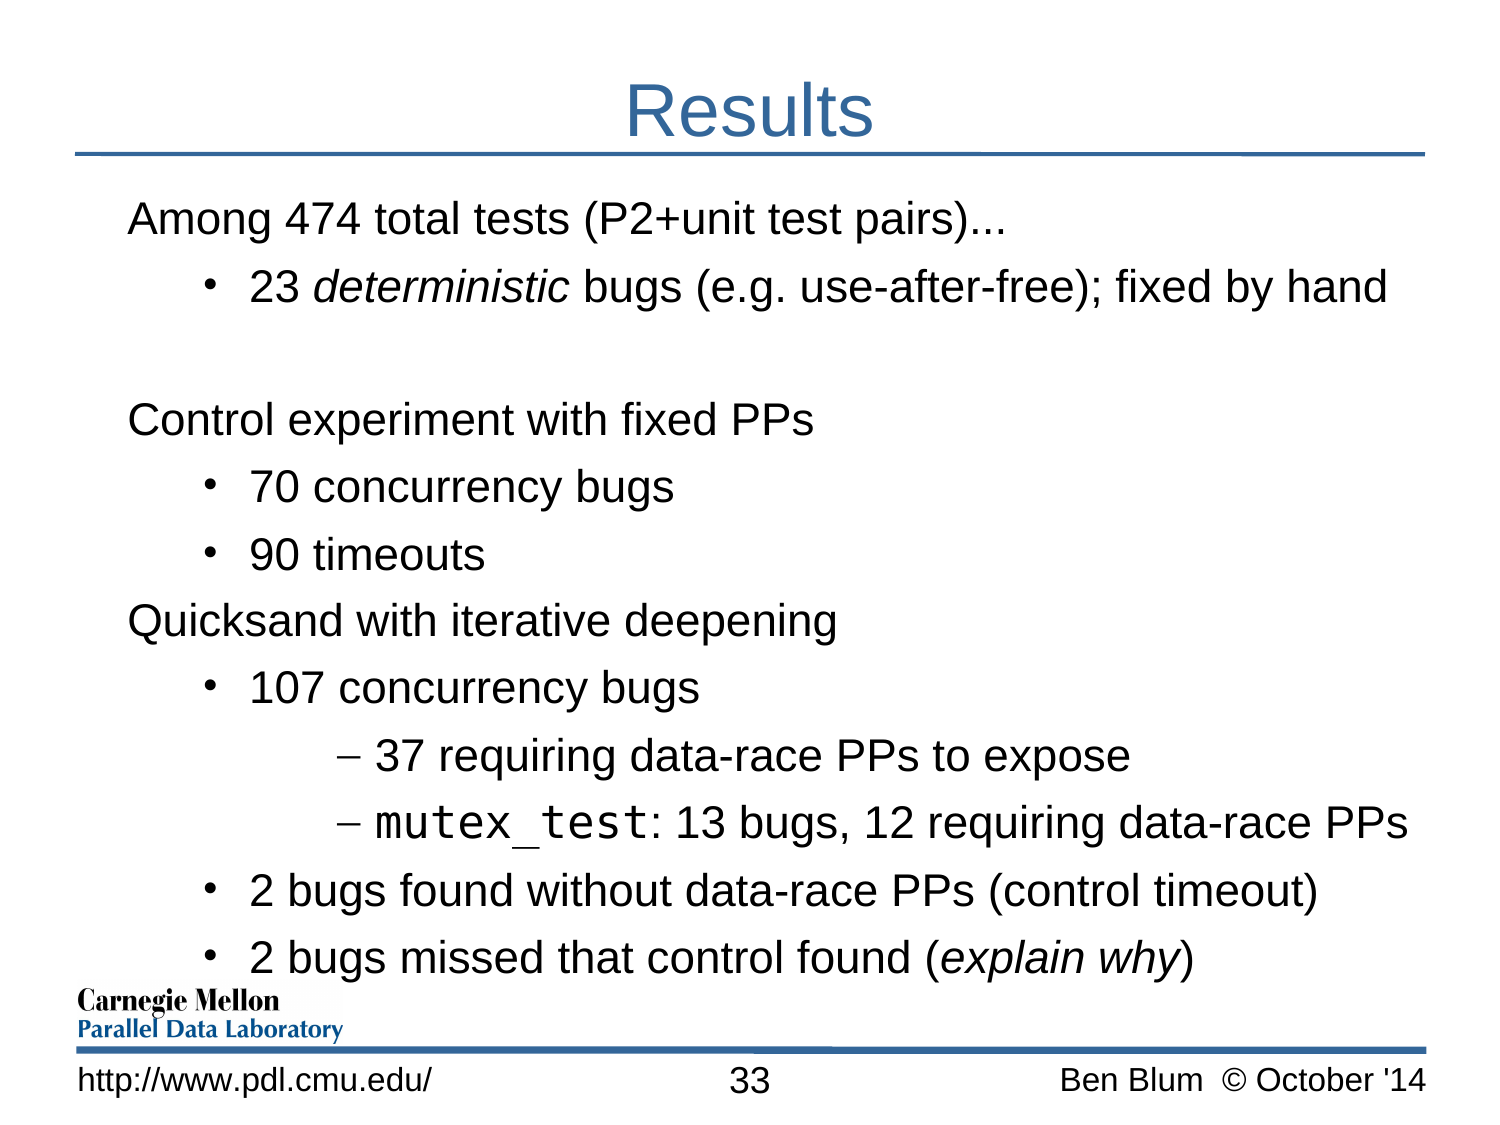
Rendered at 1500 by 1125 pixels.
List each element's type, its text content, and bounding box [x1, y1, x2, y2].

list Among 474 total tests (P2+unit test pairs)... 23 deterministic bugs (e.g. use-after-free); fixed by hand Control experiment with fixed PPs 70 concurrency bugs 90 timeouts Quicksand with iterative deepening 107 concurrency bugs 37 requiring data-race PPs to expose mutex_test: 13 bugs, 12 requiring data-race PPs 2 bugs found without data-race PPs (control timeout) 2 bugs missed that control found (explain why) [112, 181, 1426, 1057]
title Results [112, 49, 1388, 163]
picture [77, 979, 112, 1044]
